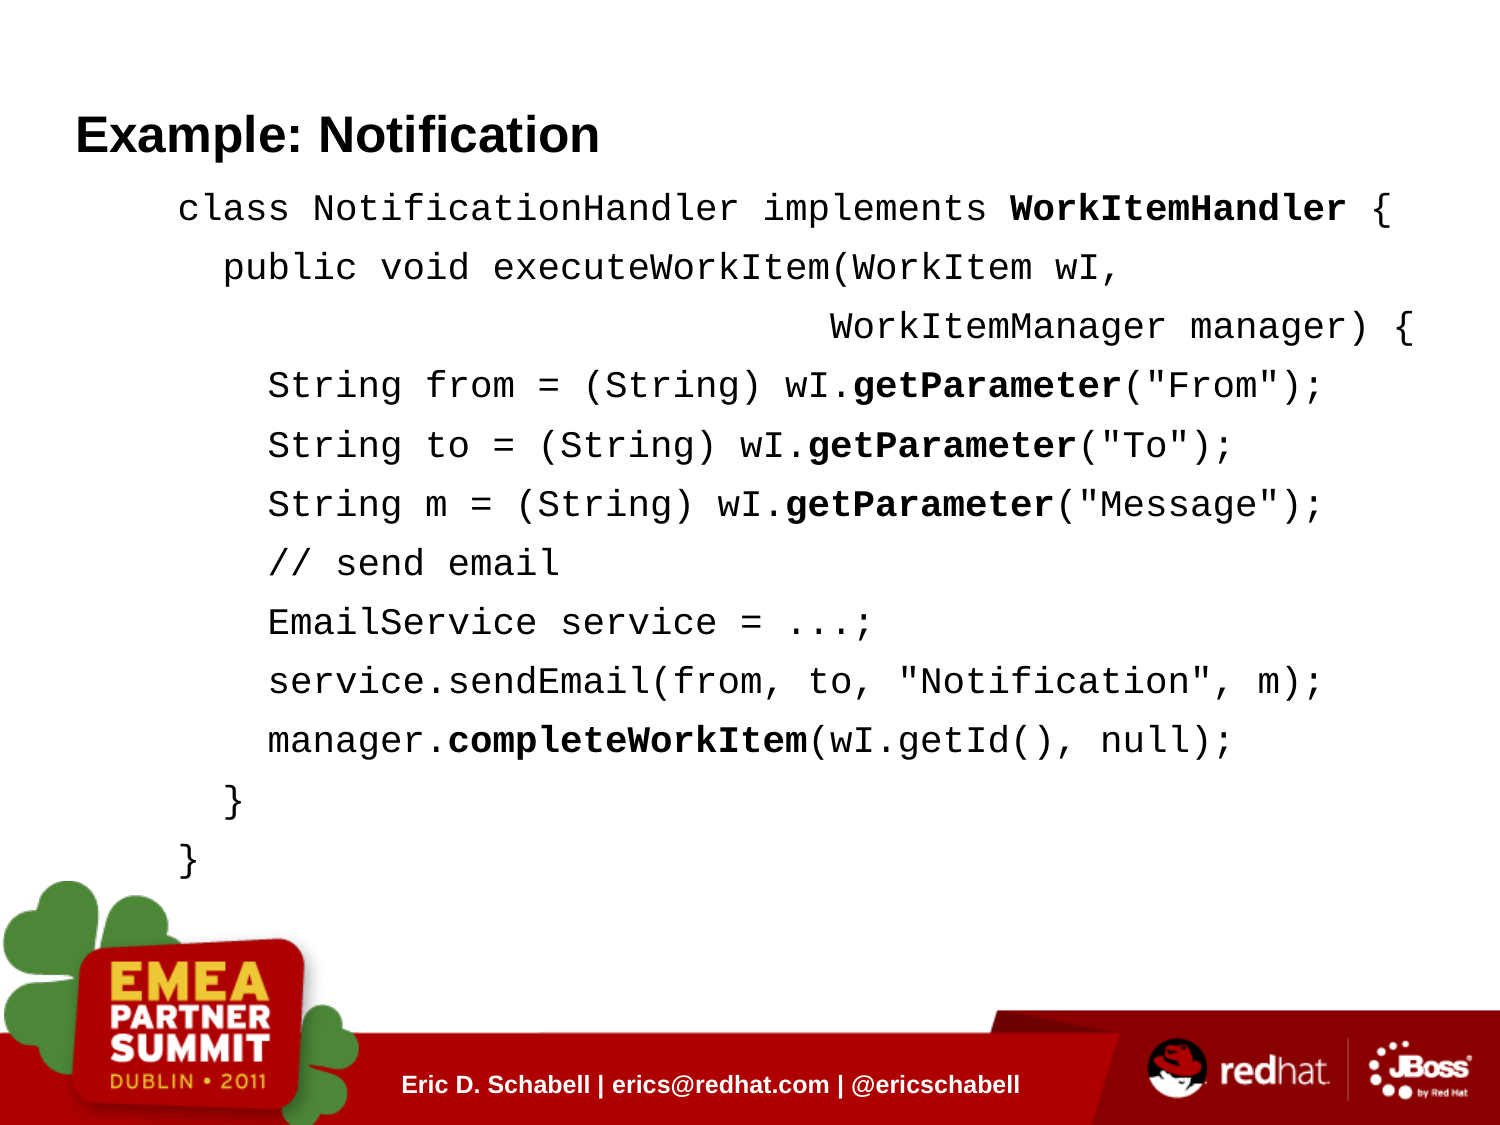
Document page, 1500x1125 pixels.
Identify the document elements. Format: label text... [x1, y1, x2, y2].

picture [0, 881, 1500, 1125]
title Example: Notification [74, 50, 1425, 221]
list class NotificationHandler implements WorkItemHandler { public void executeWorkItem(WorkItem wI, WorkItemManager manager) { String from = (String) wI.getParameter("From"); String to = (String) wI.getParameter("To"); String m = (String) wI.getParameter("Message"); // send email EmailService service = ...; service.sendEmail(from, to, "Notification", m); manager.completeWorkItem(wI.getId(), null); } } [177, 189, 1453, 883]
